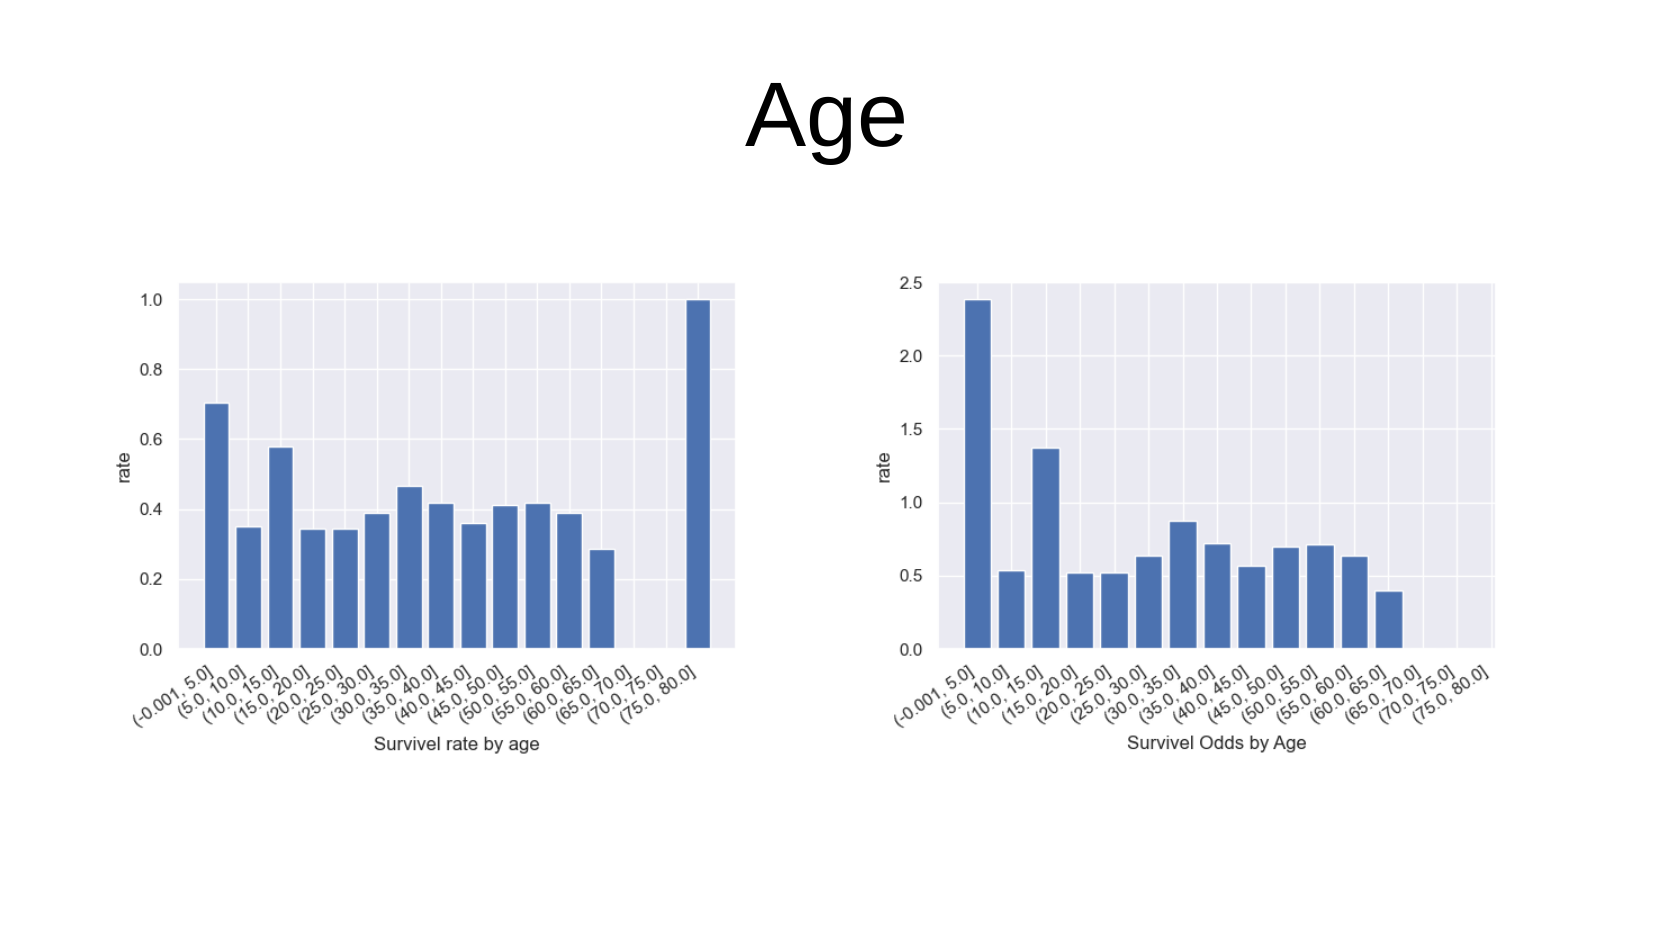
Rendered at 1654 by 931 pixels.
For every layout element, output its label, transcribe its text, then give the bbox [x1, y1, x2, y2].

title Age [82, 37, 1571, 193]
picture [88, 217, 808, 758]
picture [848, 217, 1568, 758]
